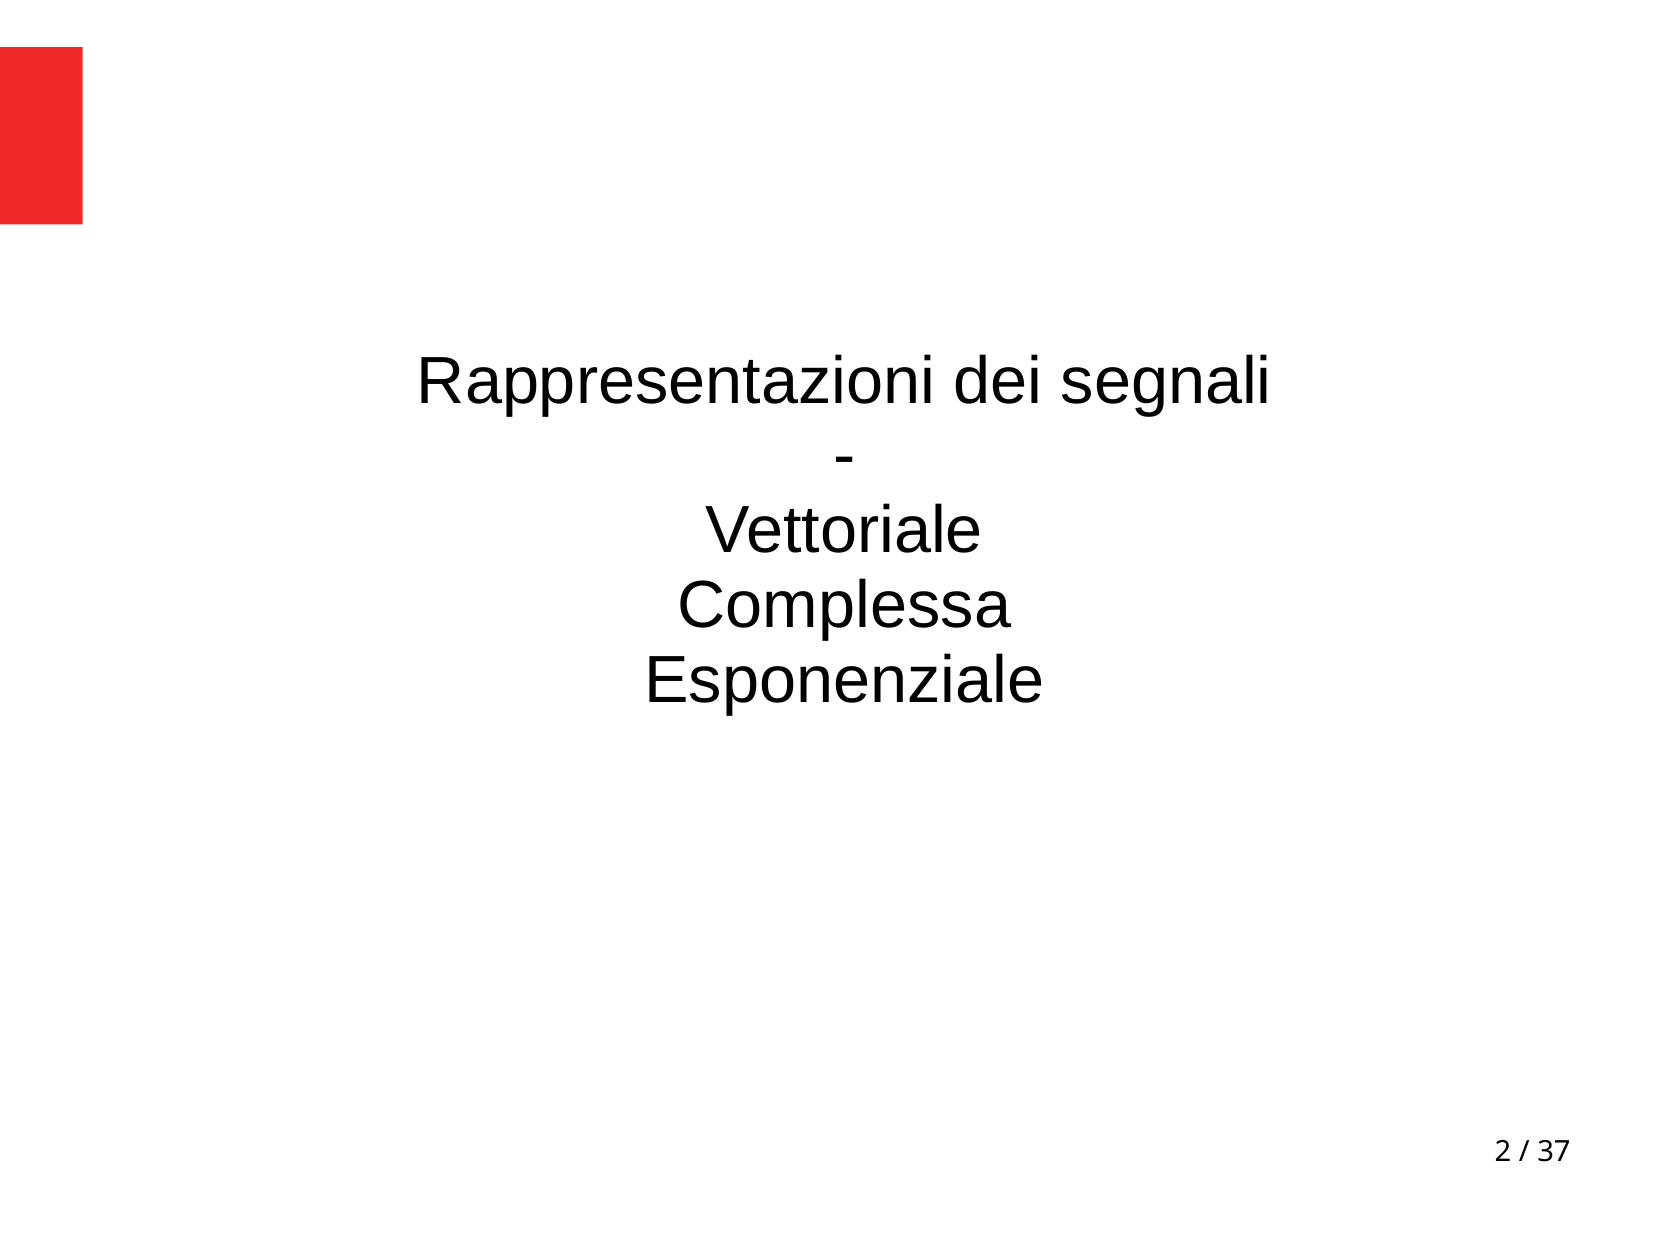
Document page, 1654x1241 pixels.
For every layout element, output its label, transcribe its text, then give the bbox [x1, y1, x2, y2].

subtitle Rappresentazioni dei segnali - Vettoriale Complessa Esponenziale [118, 49, 1571, 1010]
